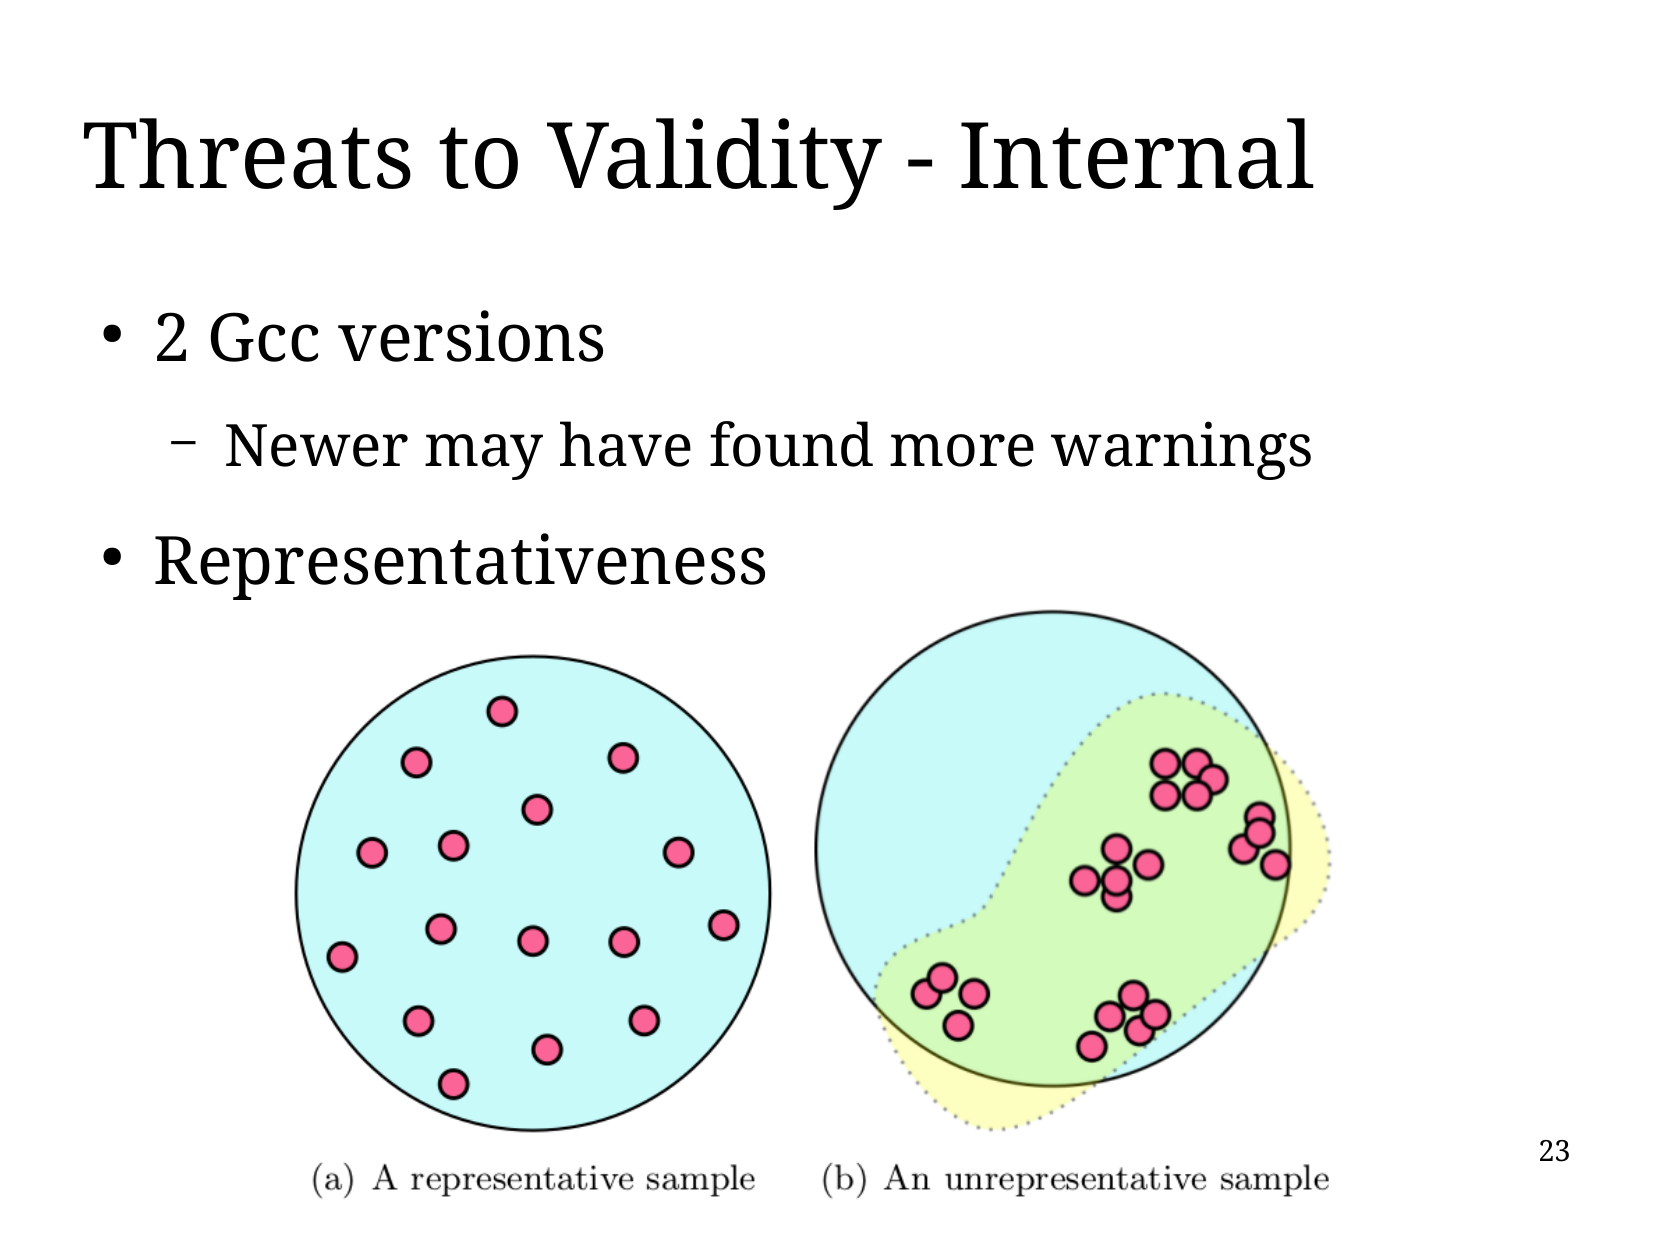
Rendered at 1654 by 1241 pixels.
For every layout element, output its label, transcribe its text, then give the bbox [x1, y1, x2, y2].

list 2 Gcc versions Newer may have found more warnings Representativeness [82, 290, 1571, 1010]
picture [285, 596, 1347, 1205]
title Threats to Validity - Internal [82, 49, 1571, 257]
